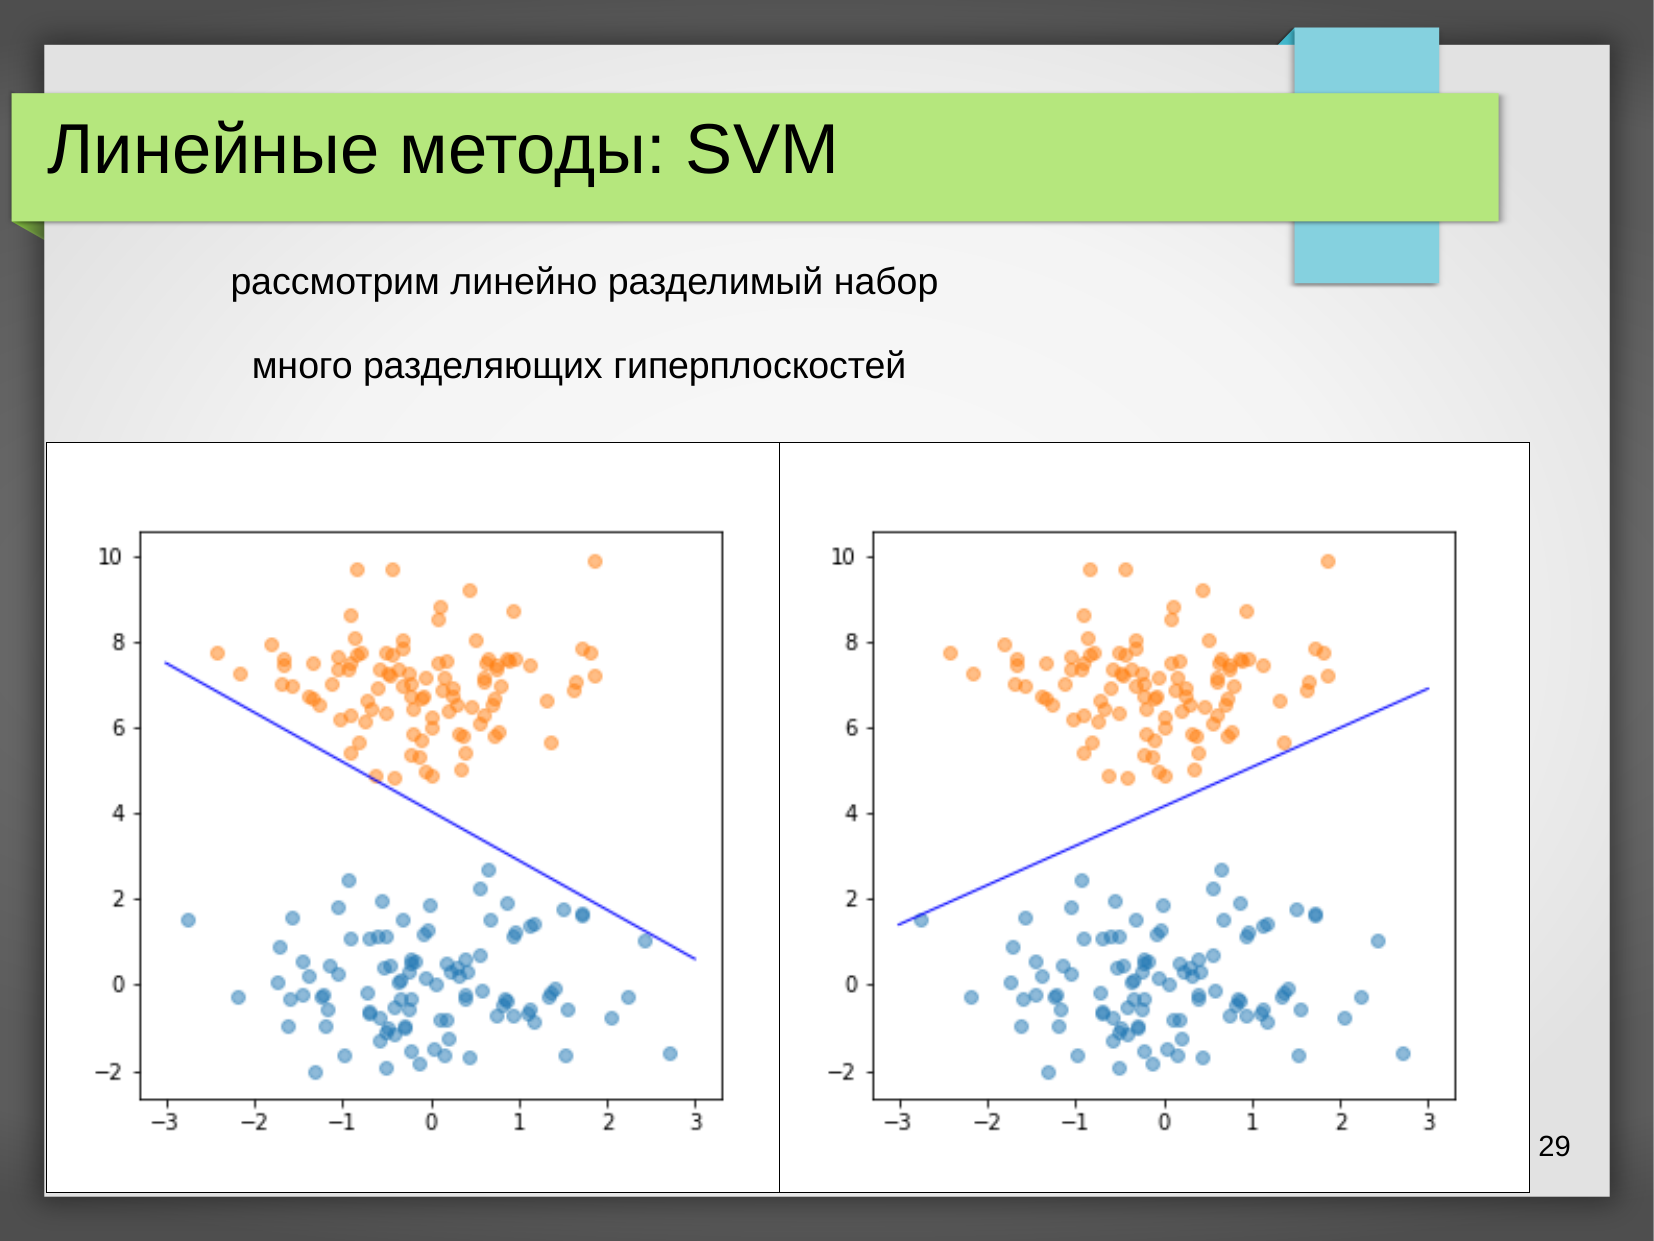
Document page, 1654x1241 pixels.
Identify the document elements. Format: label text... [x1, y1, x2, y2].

title Линейные методы: SVM [47, 109, 1501, 189]
text_box рассмотрим линейно разделимый набор много разделяющих гиперплоскостей [94, 260, 1075, 387]
picture [0, 0, 1654, 1241]
